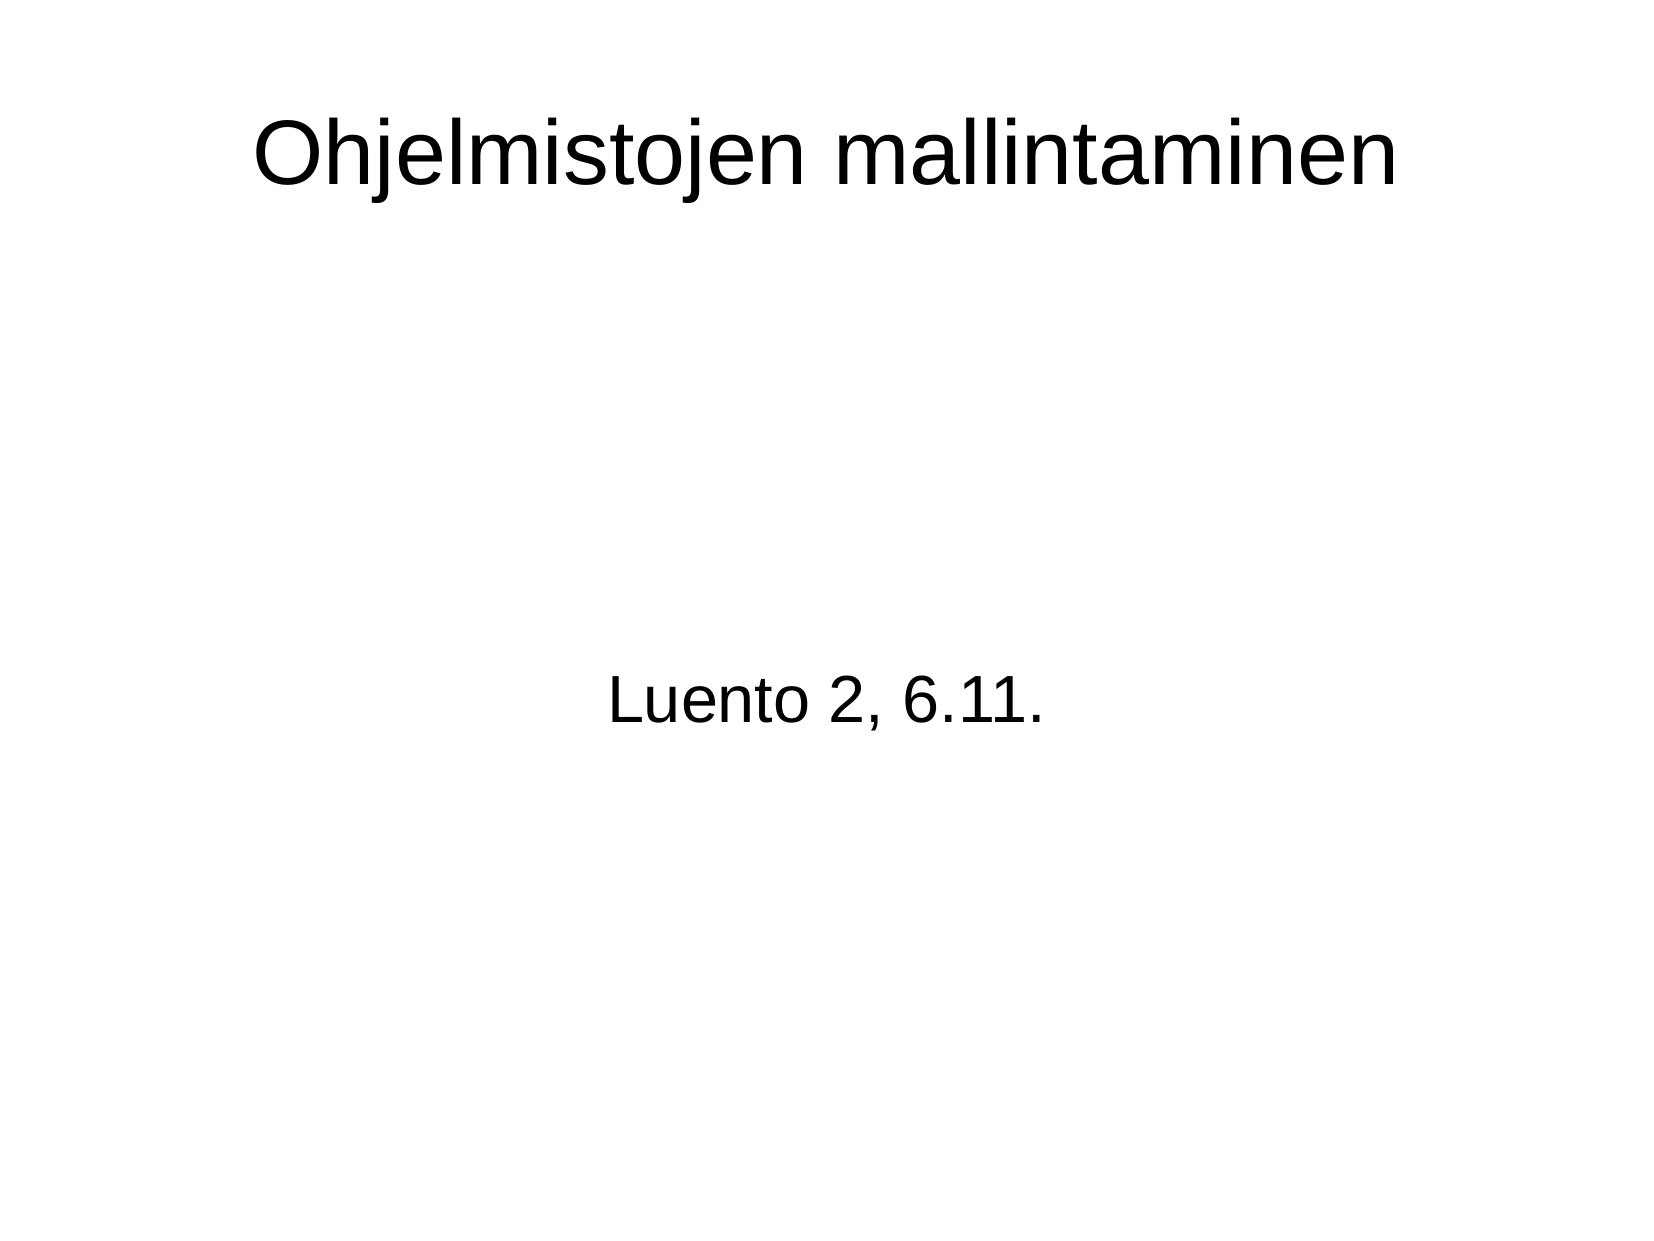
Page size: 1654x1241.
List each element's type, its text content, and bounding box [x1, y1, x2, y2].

title Ohjelmistojen mallintaminen [82, 56, 1571, 250]
subtitle Luento 2, 6.11. [82, 297, 1571, 1102]
